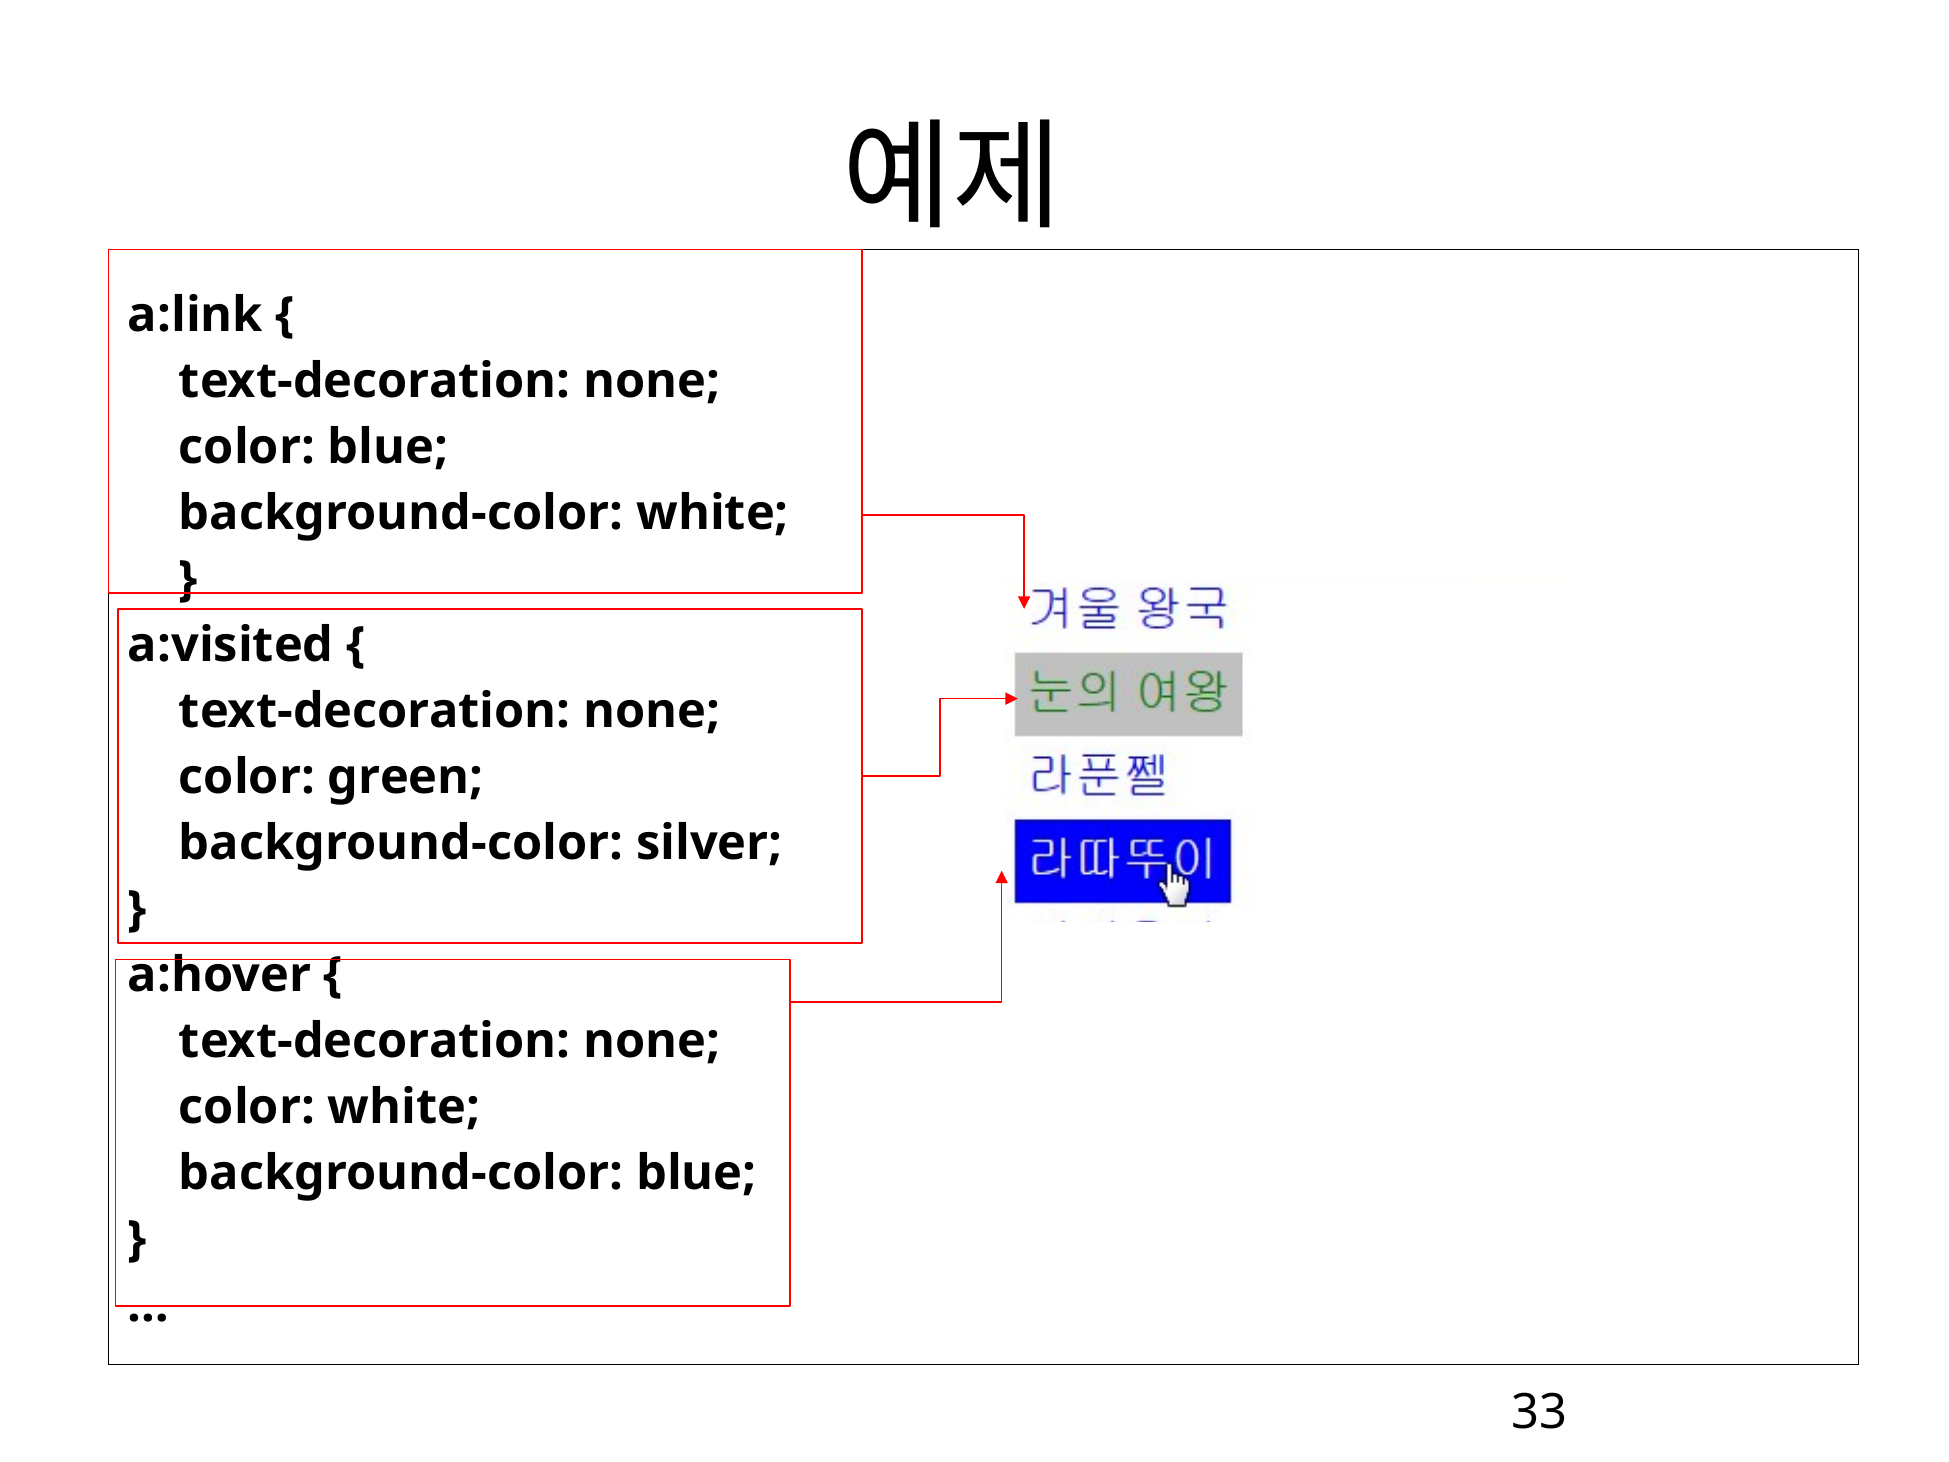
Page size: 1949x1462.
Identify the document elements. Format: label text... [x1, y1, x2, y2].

text_box a:link { text-decoration: none; color: blue; background-color: white; } a:visited { text-decoration: none; color: green; background-color: silver; } a:hover { text-decoration: none; color: white; background-color: blue; } … [108, 249, 1859, 1365]
picture [1001, 576, 1573, 922]
text_box a:link { text-decoration: none; color: blue; background-color: white; } a:visited { text-decoration: none; color: green; background-color: silver; } a:hover { text-decoration: none; color: white; background-color: blue; } … [109, 250, 861, 592]
title 예제 [156, 92, 1749, 255]
text_box a:link { text-decoration: none; color: blue; background-color: white; } a:visited { text-decoration: none; color: green; background-color: silver; } a:hover { text-decoration: none; color: white; background-color: blue; } … [119, 610, 861, 942]
title 예제 [156, 250, 861, 255]
slide_number <숫자> [1496, 1372, 1899, 1462]
text_box a:link { text-decoration: none; color: blue; background-color: white; } a:visited { text-decoration: none; color: green; background-color: silver; } a:hover { text-decoration: none; color: white; background-color: blue; } … [116, 960, 789, 1305]
